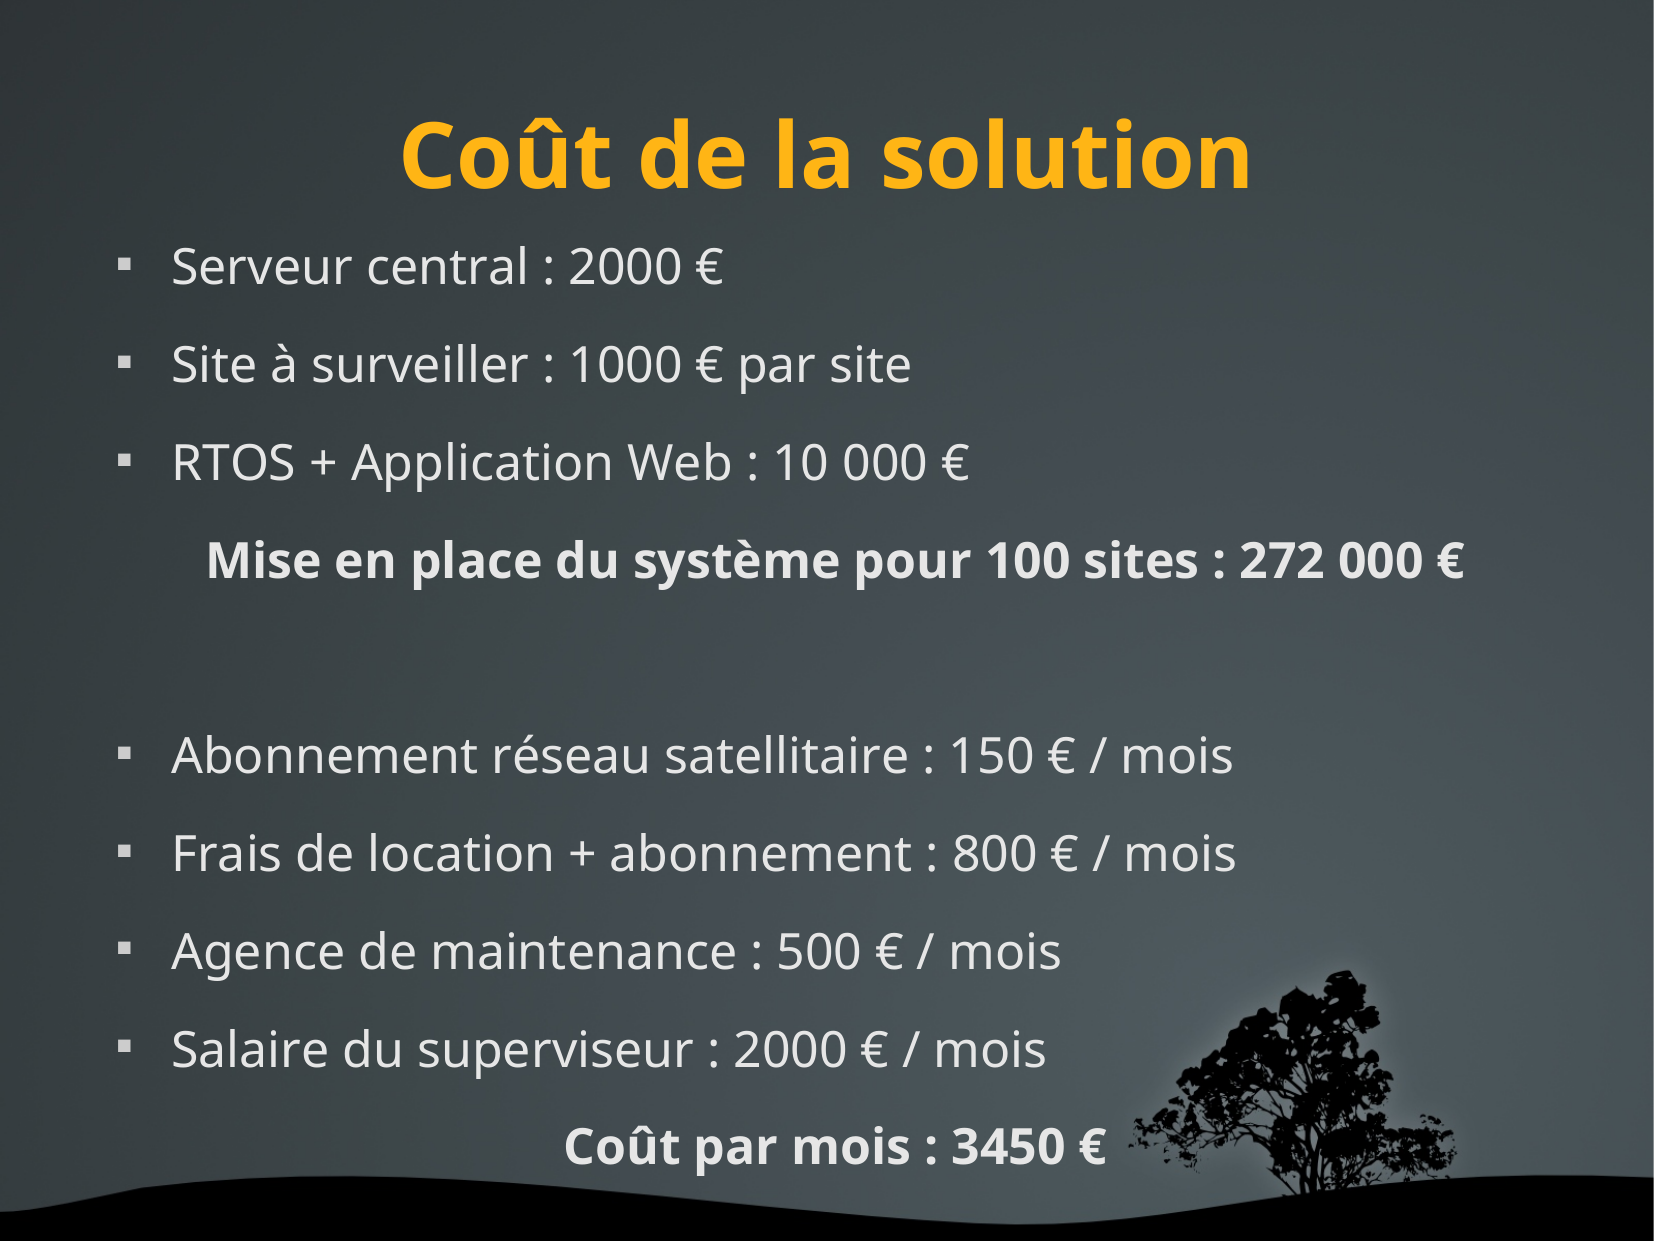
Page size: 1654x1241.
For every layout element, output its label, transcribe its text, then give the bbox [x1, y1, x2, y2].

title Coût de la solution [82, 56, 1571, 231]
list Serveur central : 2000 € Site à surveiller : 1000 € par site RTOS + Application Web : 10 000 € Mise en place du système pour 100 sites : 272 000 € Abonnement réseau satellitaire : 150 € / mois Frais de location + abonnement : 800 € / mois Agence de maintenance : 500 € / mois Salaire du superviseur : 2000 € / mois Coût par mois : 3450 € [82, 231, 1571, 1100]
picture [0, 0, 1654, 1241]
